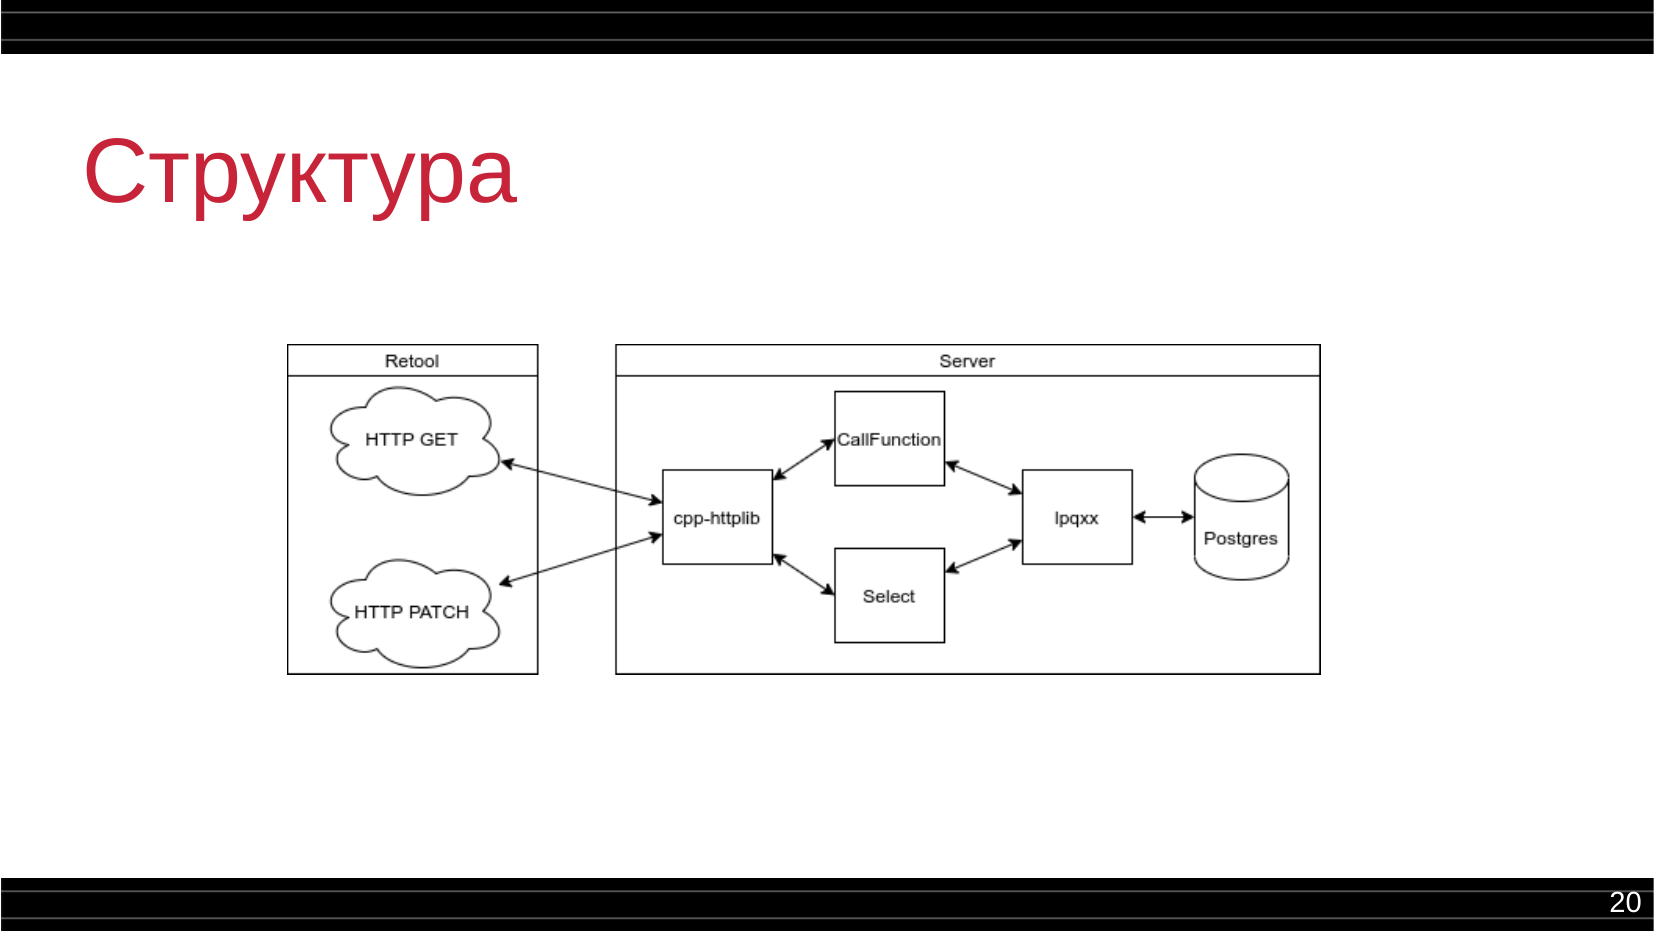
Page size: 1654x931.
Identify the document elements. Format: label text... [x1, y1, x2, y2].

picture [1, 878, 1654, 931]
title Структура [82, 92, 1571, 249]
picture [287, 344, 1321, 675]
picture [1, 0, 1654, 54]
